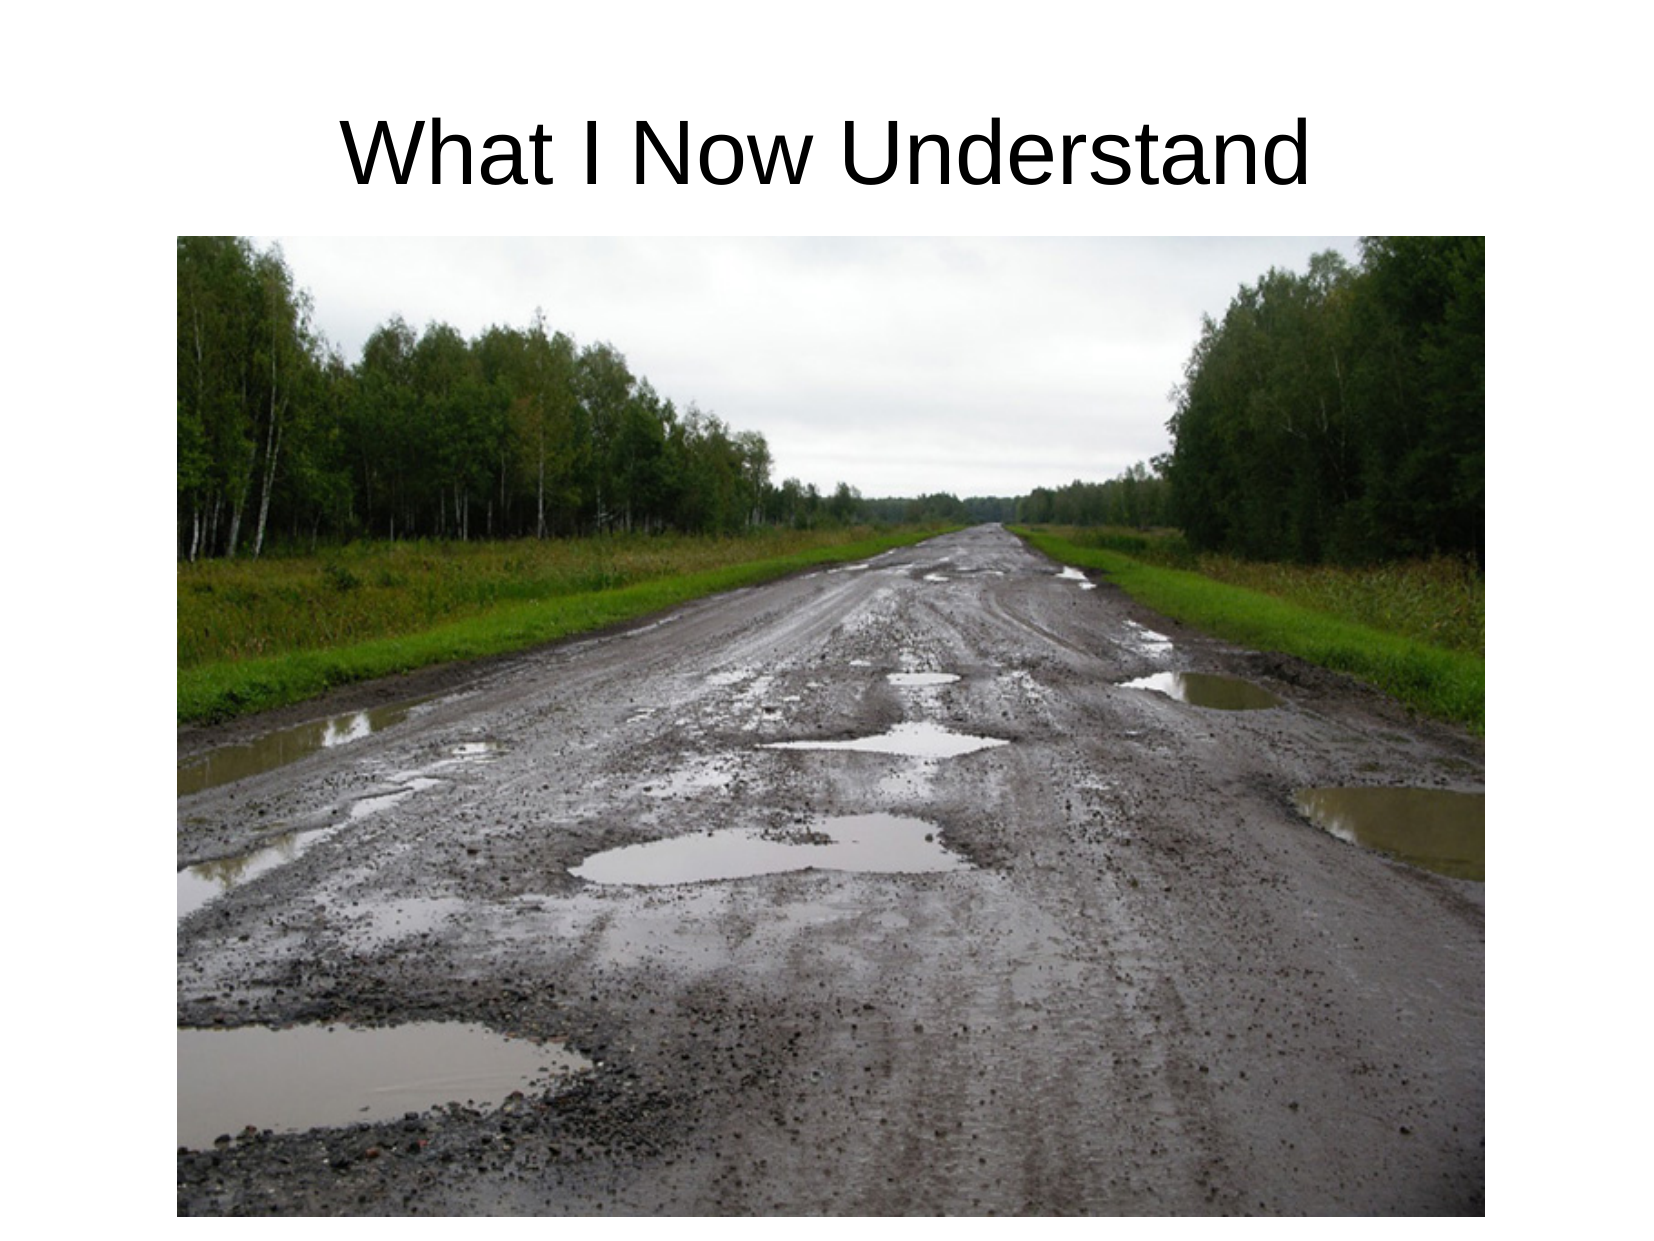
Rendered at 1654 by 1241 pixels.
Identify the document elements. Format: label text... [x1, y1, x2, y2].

title What I Now Understand [82, 49, 1571, 257]
picture [177, 236, 1485, 1217]
